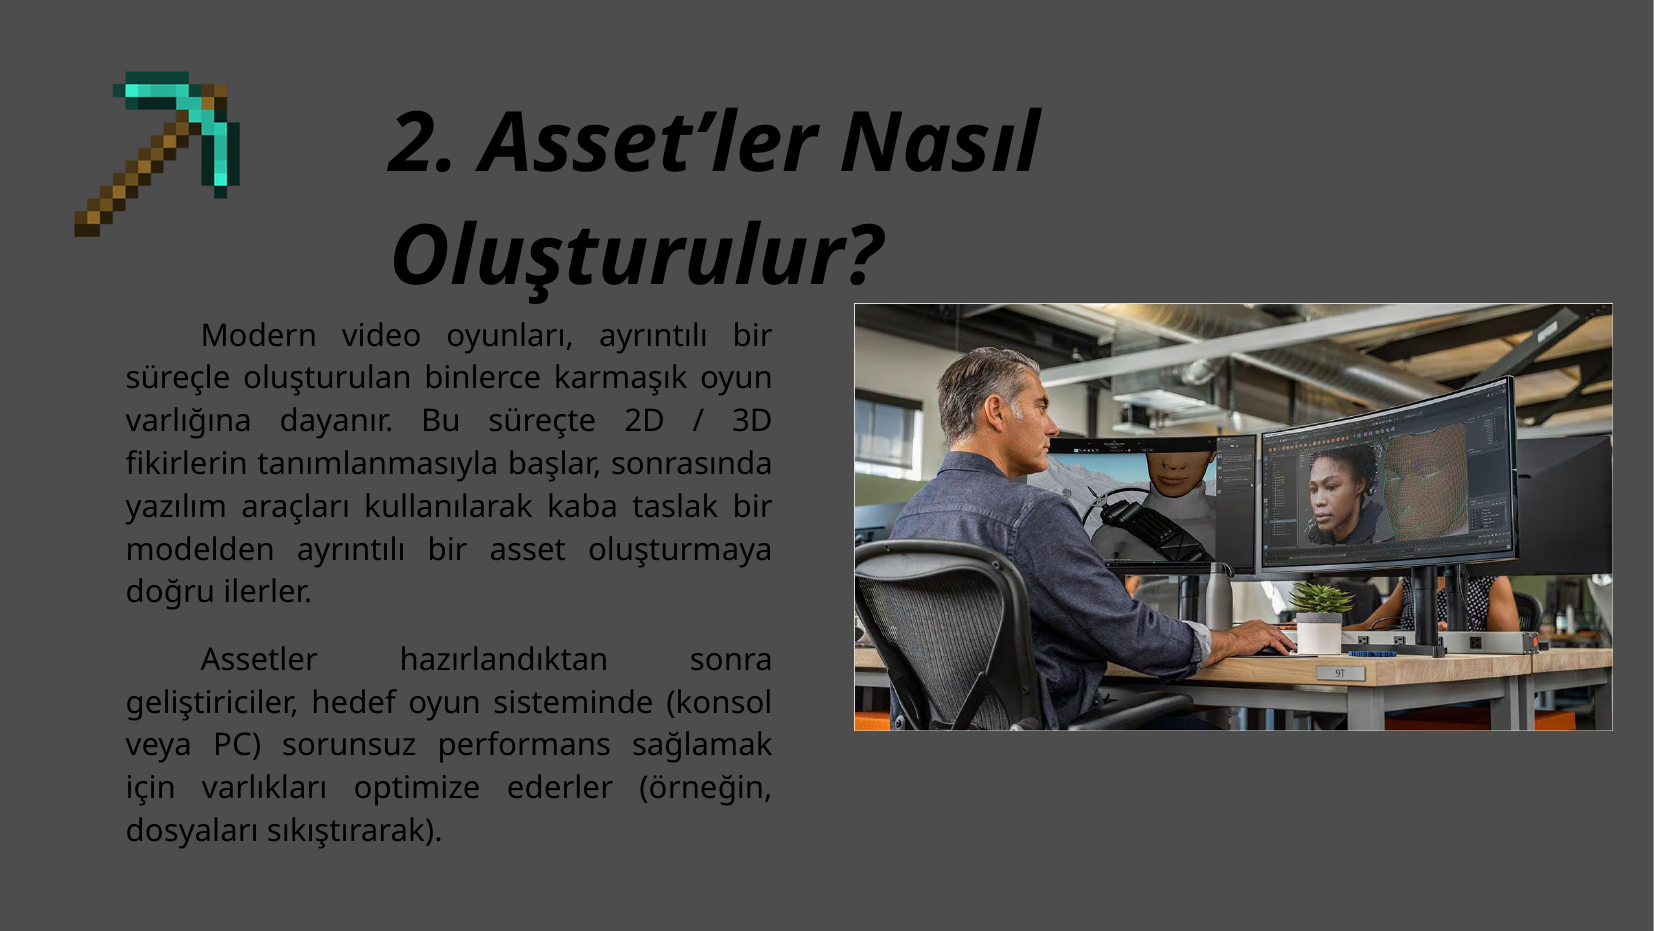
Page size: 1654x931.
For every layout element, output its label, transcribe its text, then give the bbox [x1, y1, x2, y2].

text_box Modern video oyunları, ayrıntılı bir süreçle oluşturulan binlerce karmaşık oyun varlığına dayanır. Bu süreçte 2D / 3D fikirlerin tanımlanmasıyla başlar, sonrasında yazılım araçları kullanılarak kaba taslak bir modelden ayrıntılı bir asset oluşturmaya doğru ilerler. Assetler hazırlandıktan sonra geliştiriciler, hedef oyun sisteminde (konsol veya PC) sorunsuz performans sağlamak için varlıkları optimize ederler (örneğin, dosyaları sıkıştırarak). [110, 305, 789, 735]
picture [0, 0, 1654, 931]
text_box 2. Asset’ler Nasıl Oluşturulur? [375, 75, 1452, 198]
